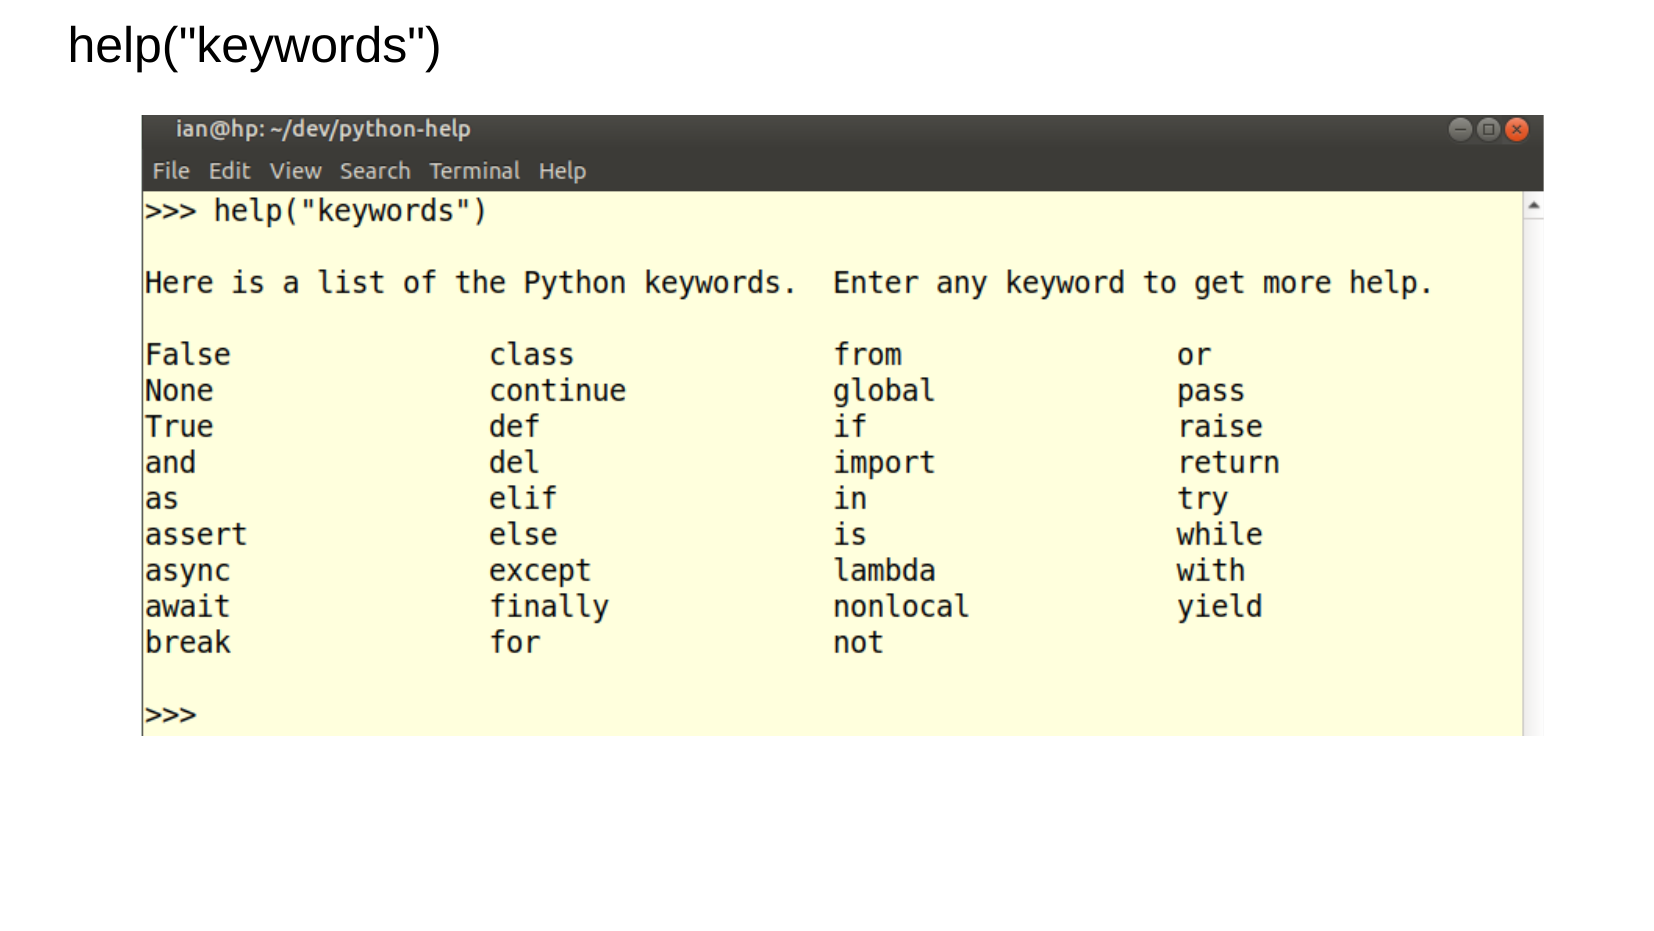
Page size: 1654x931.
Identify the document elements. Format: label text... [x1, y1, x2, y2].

picture [141, 115, 1544, 736]
list help("keywords") [67, 17, 1556, 187]
